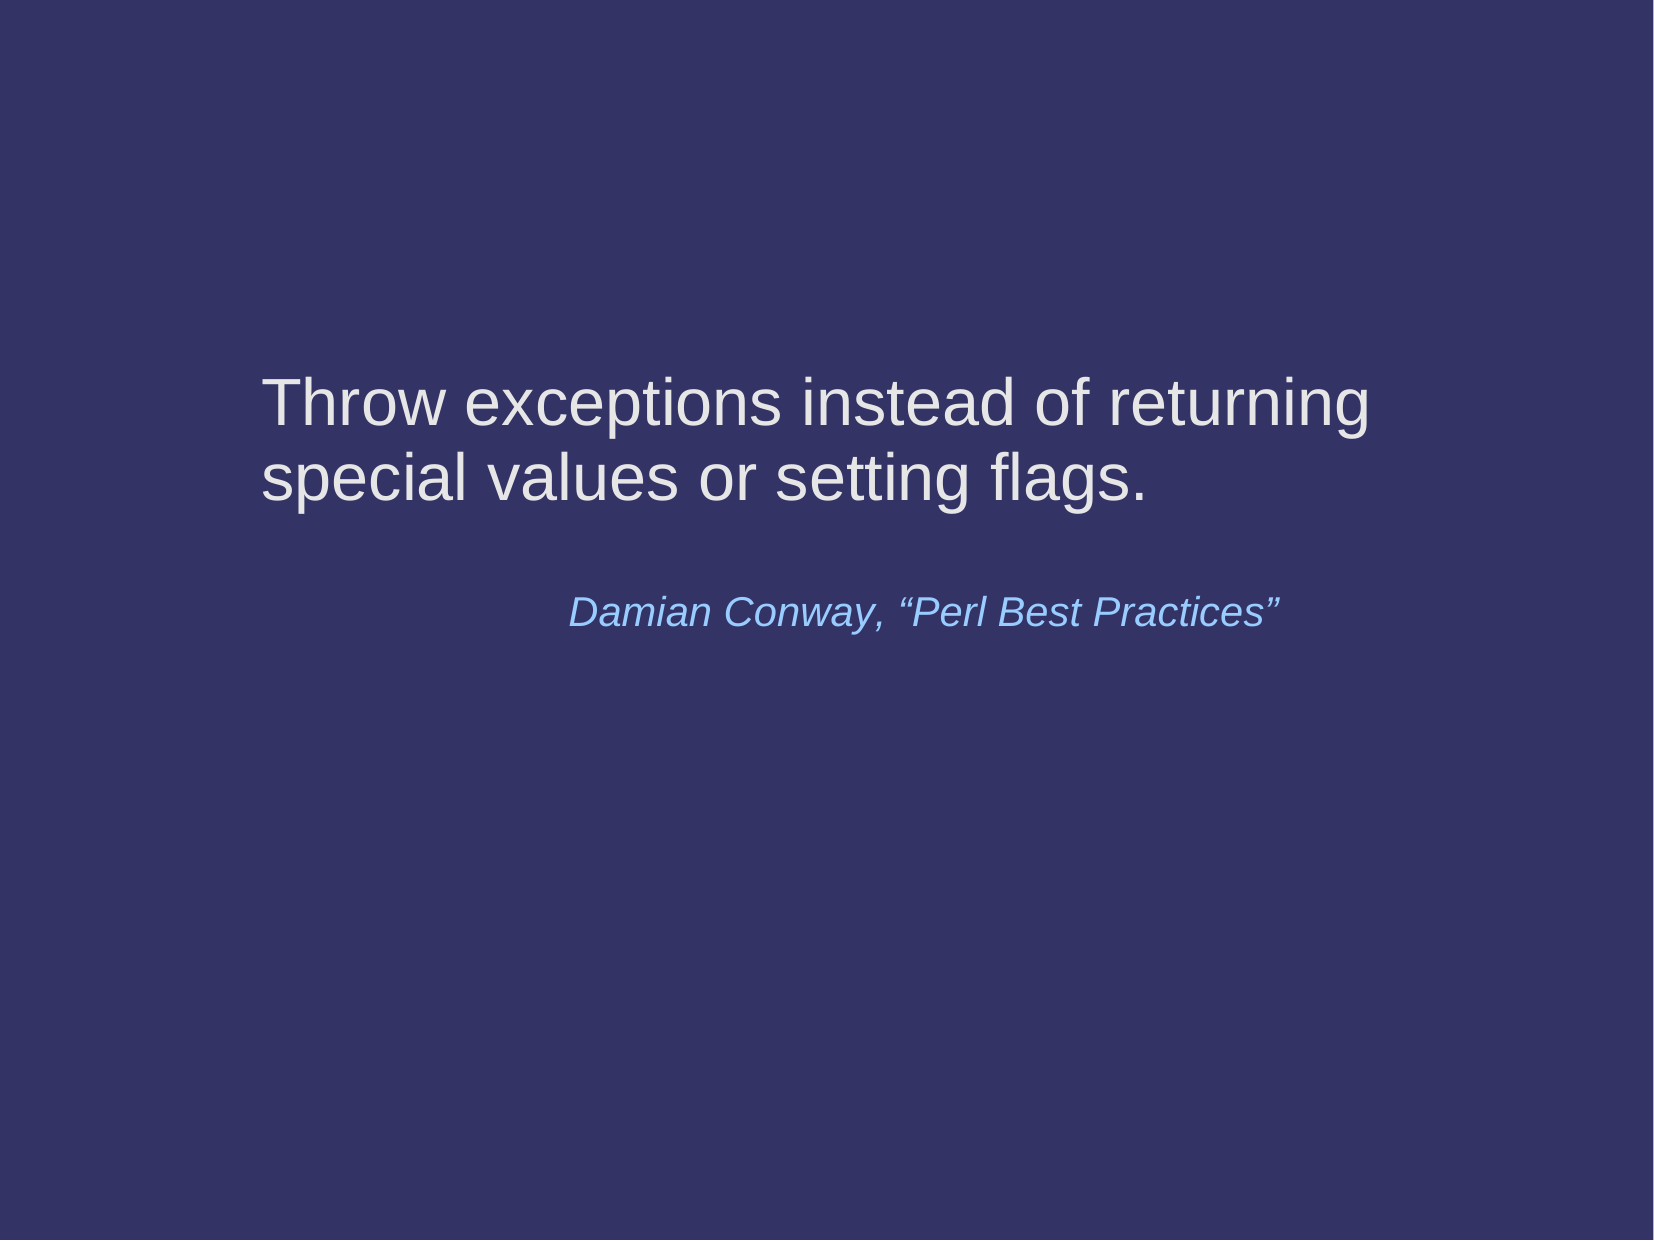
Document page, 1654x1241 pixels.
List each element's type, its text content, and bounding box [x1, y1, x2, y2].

list Throw exceptions instead of returning special values or setting flags. Damian Conway, “Perl Best Practices” [178, 364, 1570, 1147]
